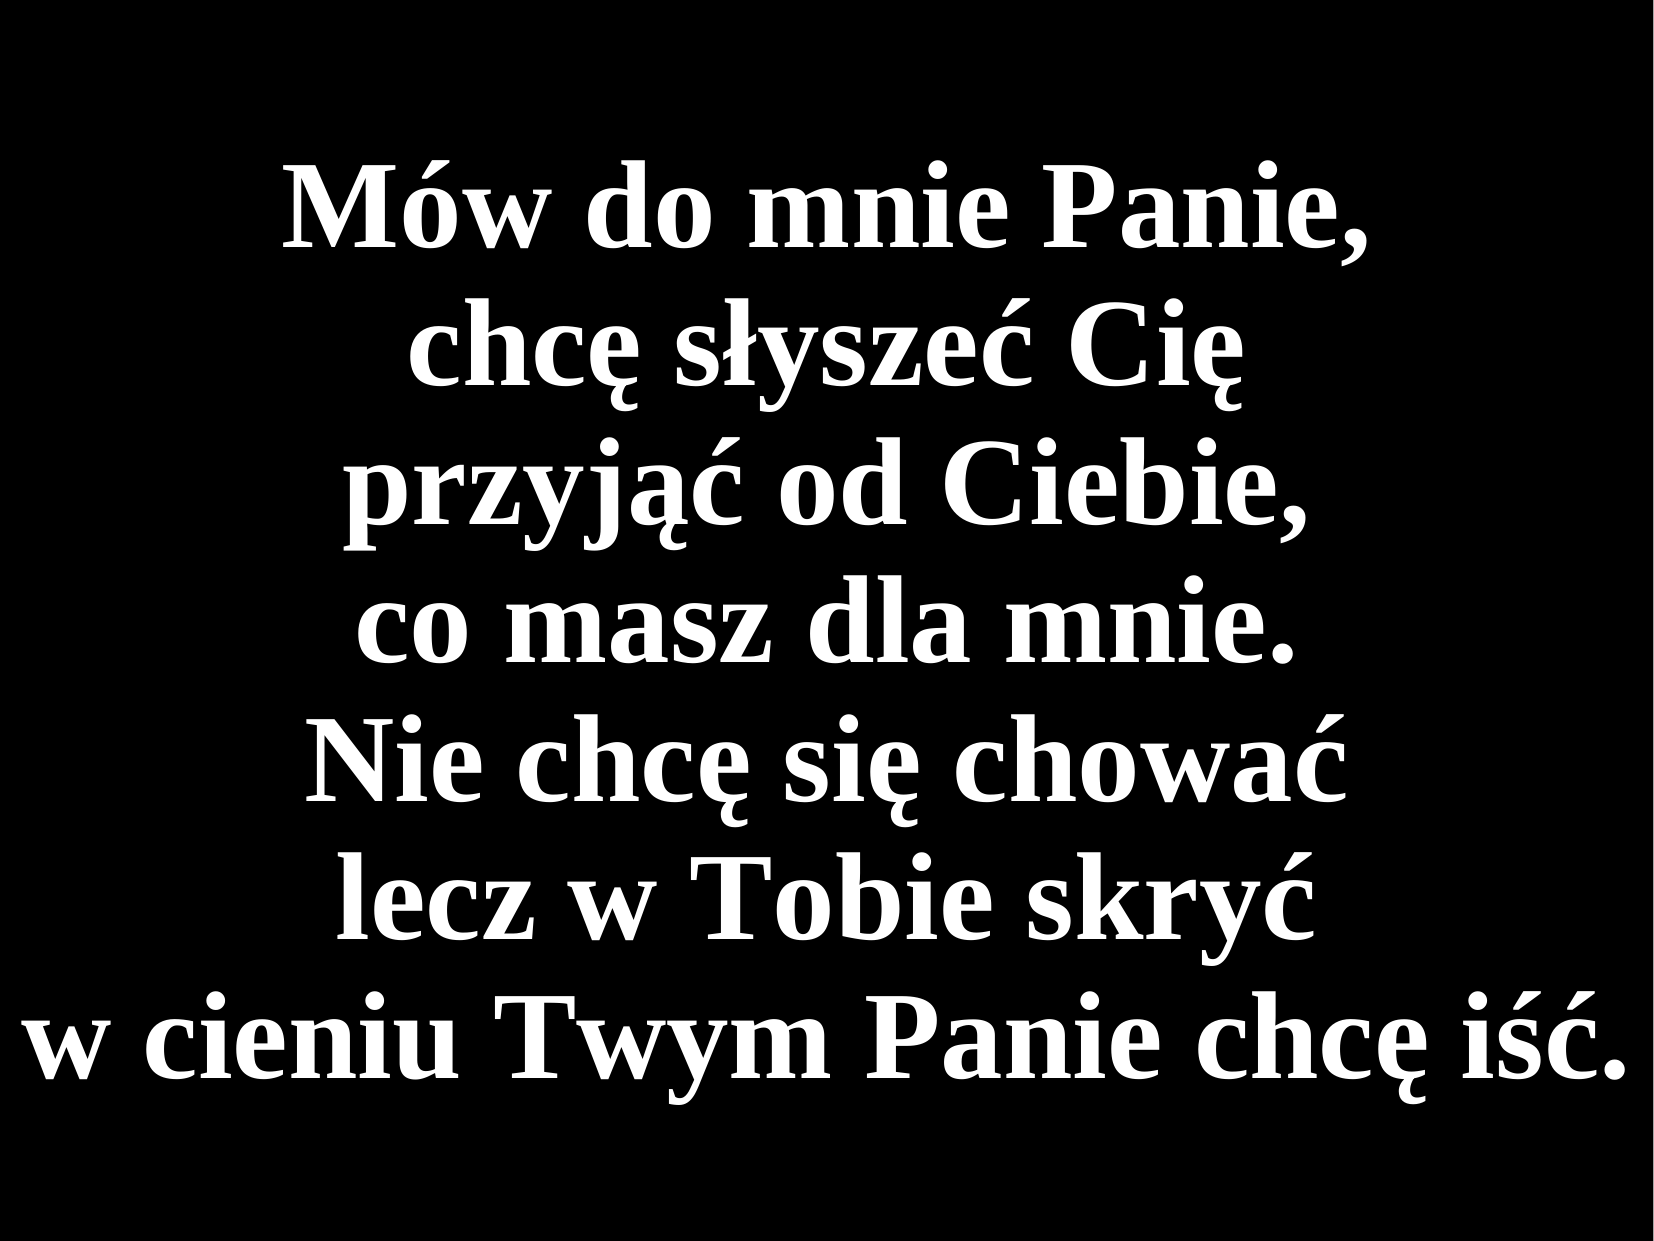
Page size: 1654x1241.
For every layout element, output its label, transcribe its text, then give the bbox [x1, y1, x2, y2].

title Mów do mnie Panie, chcę słyszeć Cię przyjąć od Ciebie, co masz dla mnie. Nie chcę się chować lecz w Tobie skryć w cieniu Twym Panie chcę iść. [0, 0, 1654, 1241]
